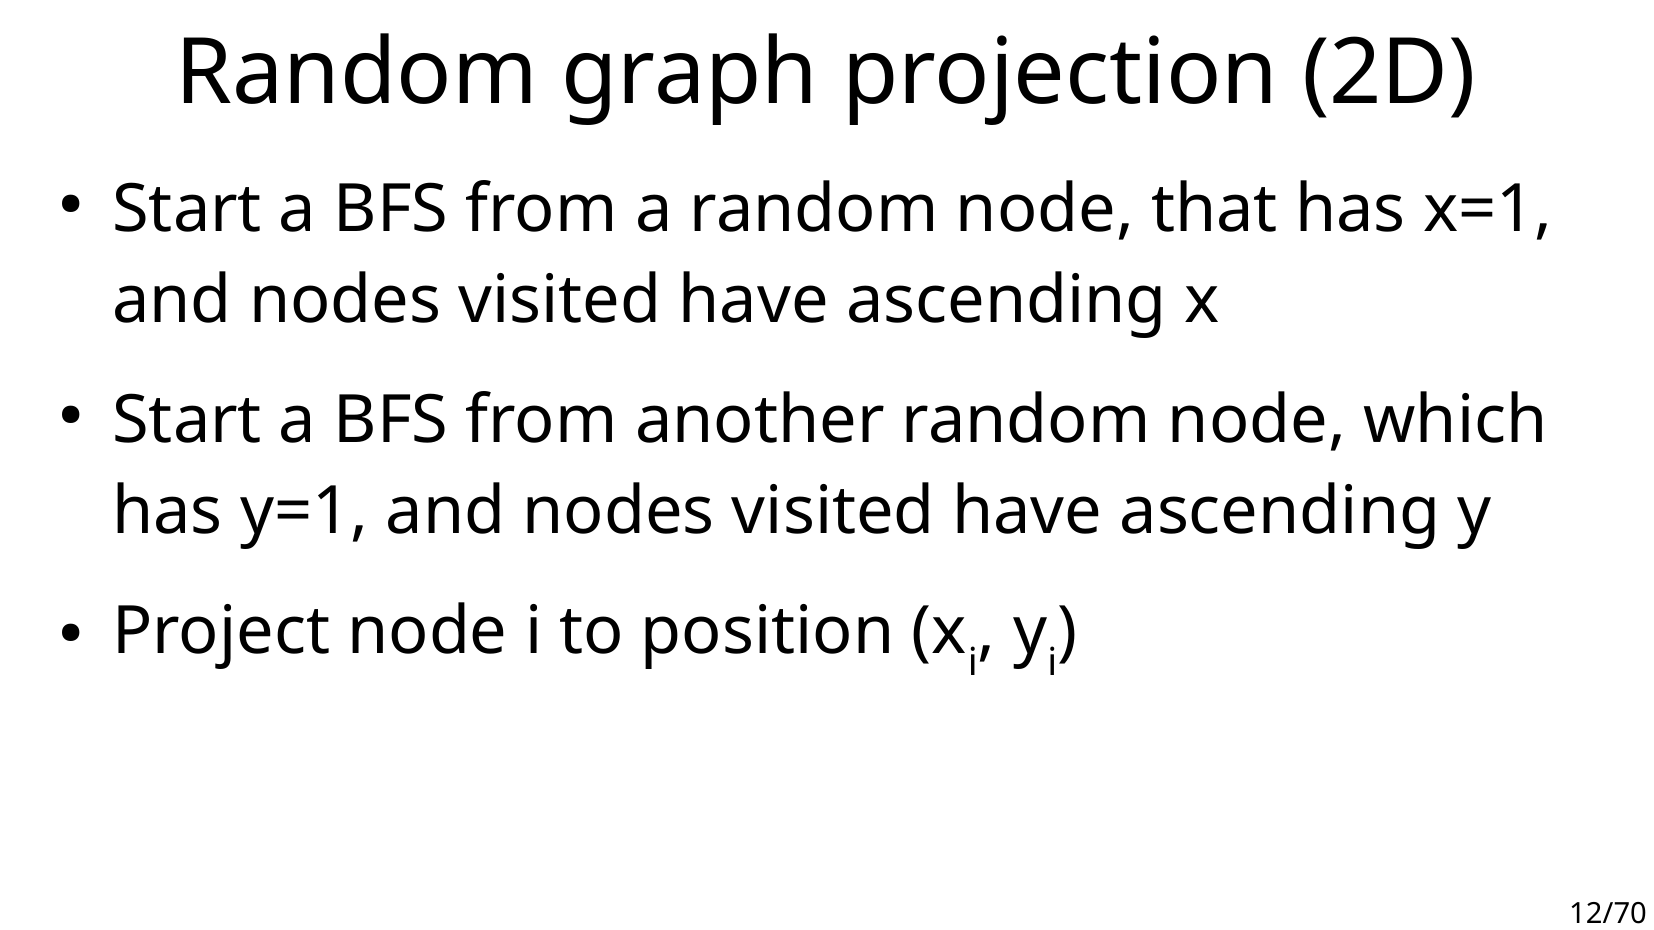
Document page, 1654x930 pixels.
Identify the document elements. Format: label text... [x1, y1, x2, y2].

title Random graph projection (2D) [82, 2, 1571, 135]
list Start a BFS from a random node, that has x=1, and nodes visited have ascending x Start a BFS from another random node, which has y=1, and nodes visited have ascending y Project node i to position (xi, yi) [41, 160, 1606, 880]
